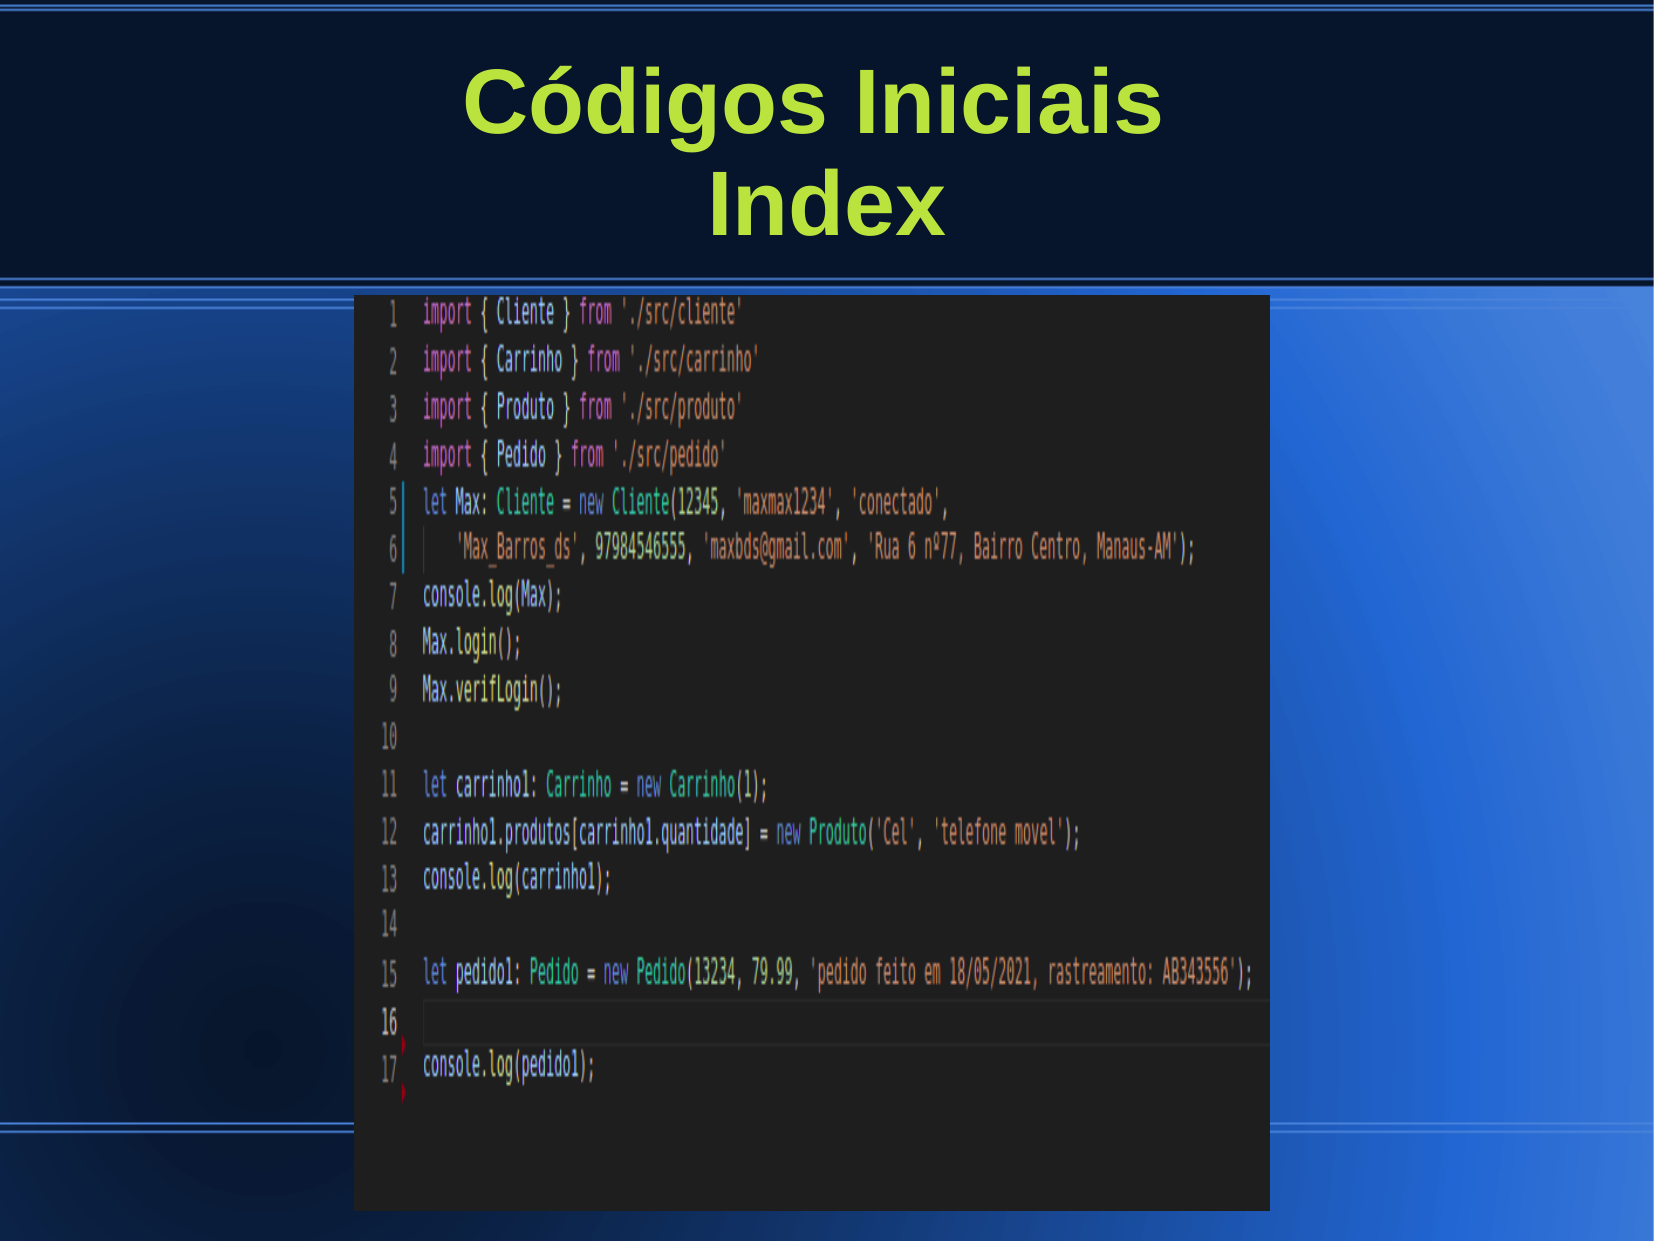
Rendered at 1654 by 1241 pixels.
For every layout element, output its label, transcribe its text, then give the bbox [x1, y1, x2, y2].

picture [0, 0, 1654, 1241]
title Códigos Iniciais Index [82, 49, 1571, 257]
